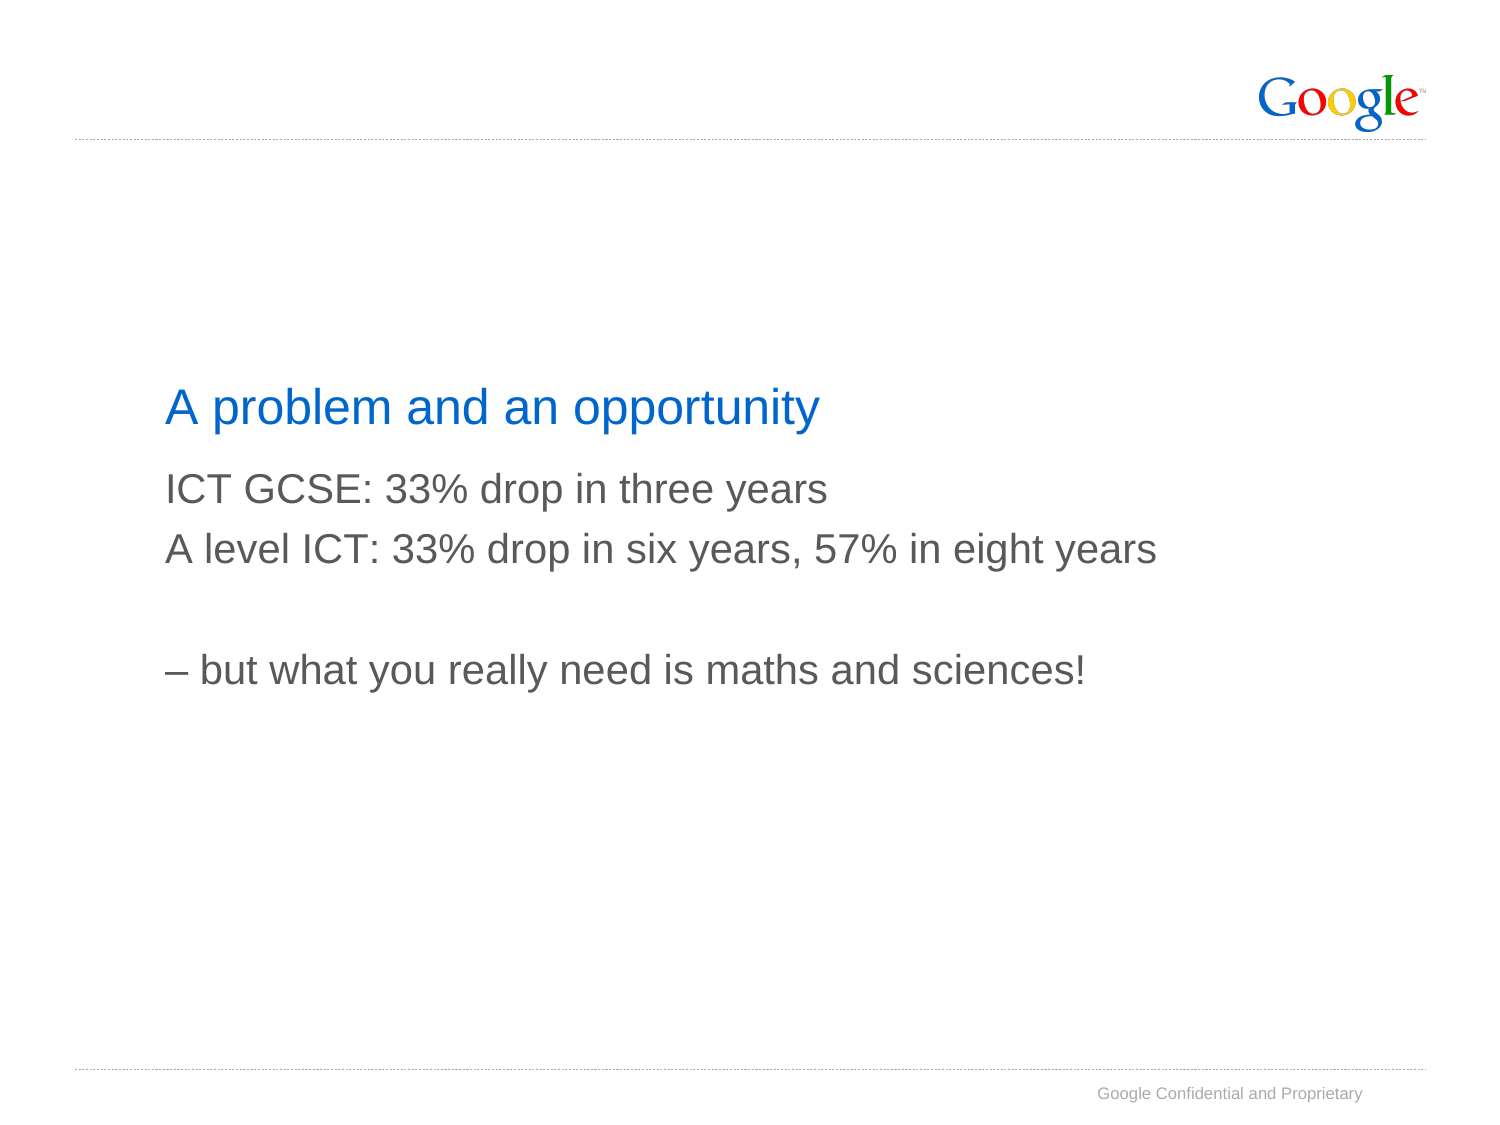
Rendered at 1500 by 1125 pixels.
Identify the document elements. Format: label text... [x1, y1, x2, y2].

picture [1259, 75, 1426, 132]
list ICT GCSE: 33% drop in three years A level ICT: 33% drop in six years, 57% in eight years – but what you really need is maths and sciences! [150, 454, 1351, 1035]
title A problem and an opportunity [150, 253, 1351, 443]
